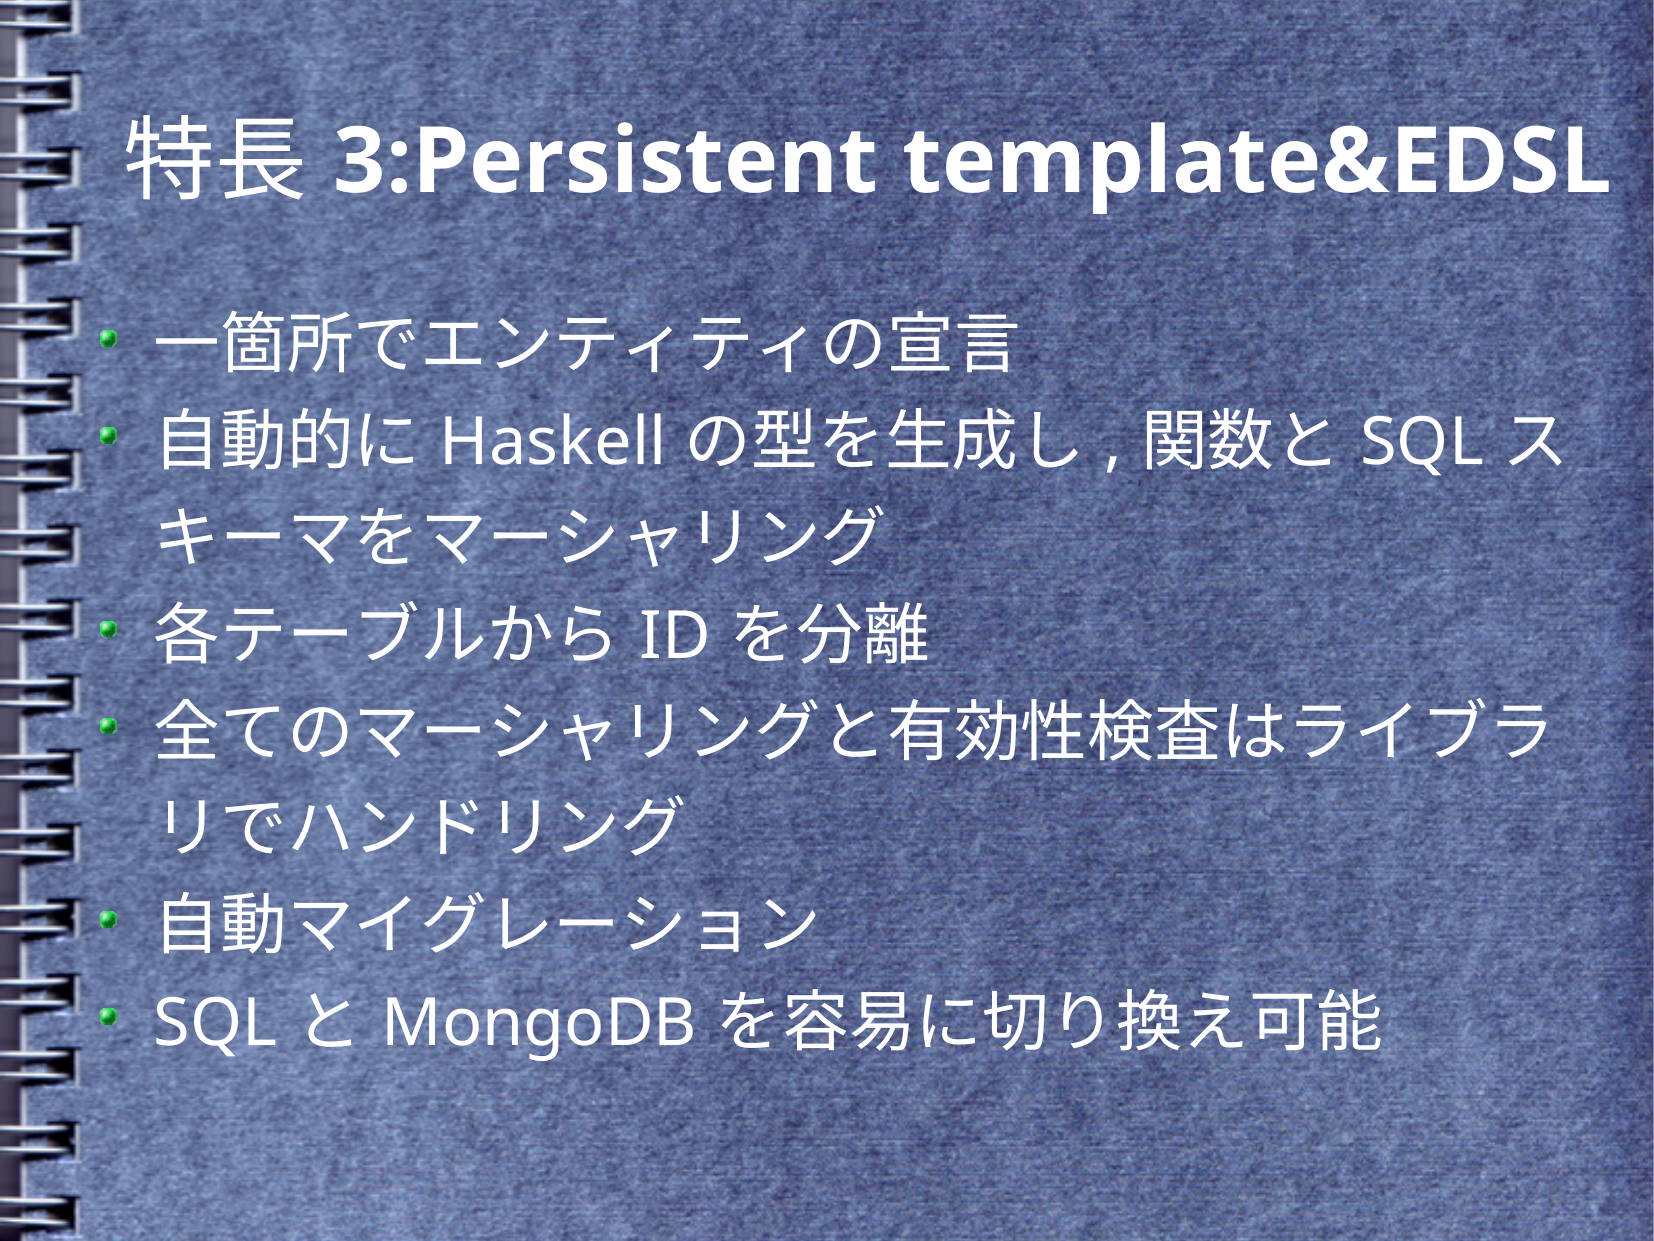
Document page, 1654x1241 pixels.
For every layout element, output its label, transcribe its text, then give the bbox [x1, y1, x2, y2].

title 特長3:Persistent template&EDSL [82, 49, 1654, 257]
picture [0, 0, 1654, 1241]
list 一箇所でエンティティの宣言 自動的にHaskellの型を生成し,関数とSQLスキーマをマーシャリング 各テーブルからIDを分離 全てのマーシャリングと有効性検査はライブラリでハンドリング 自動マイグレーション SQLとMongoDBを容易に切り換え可能 [82, 290, 1571, 1109]
